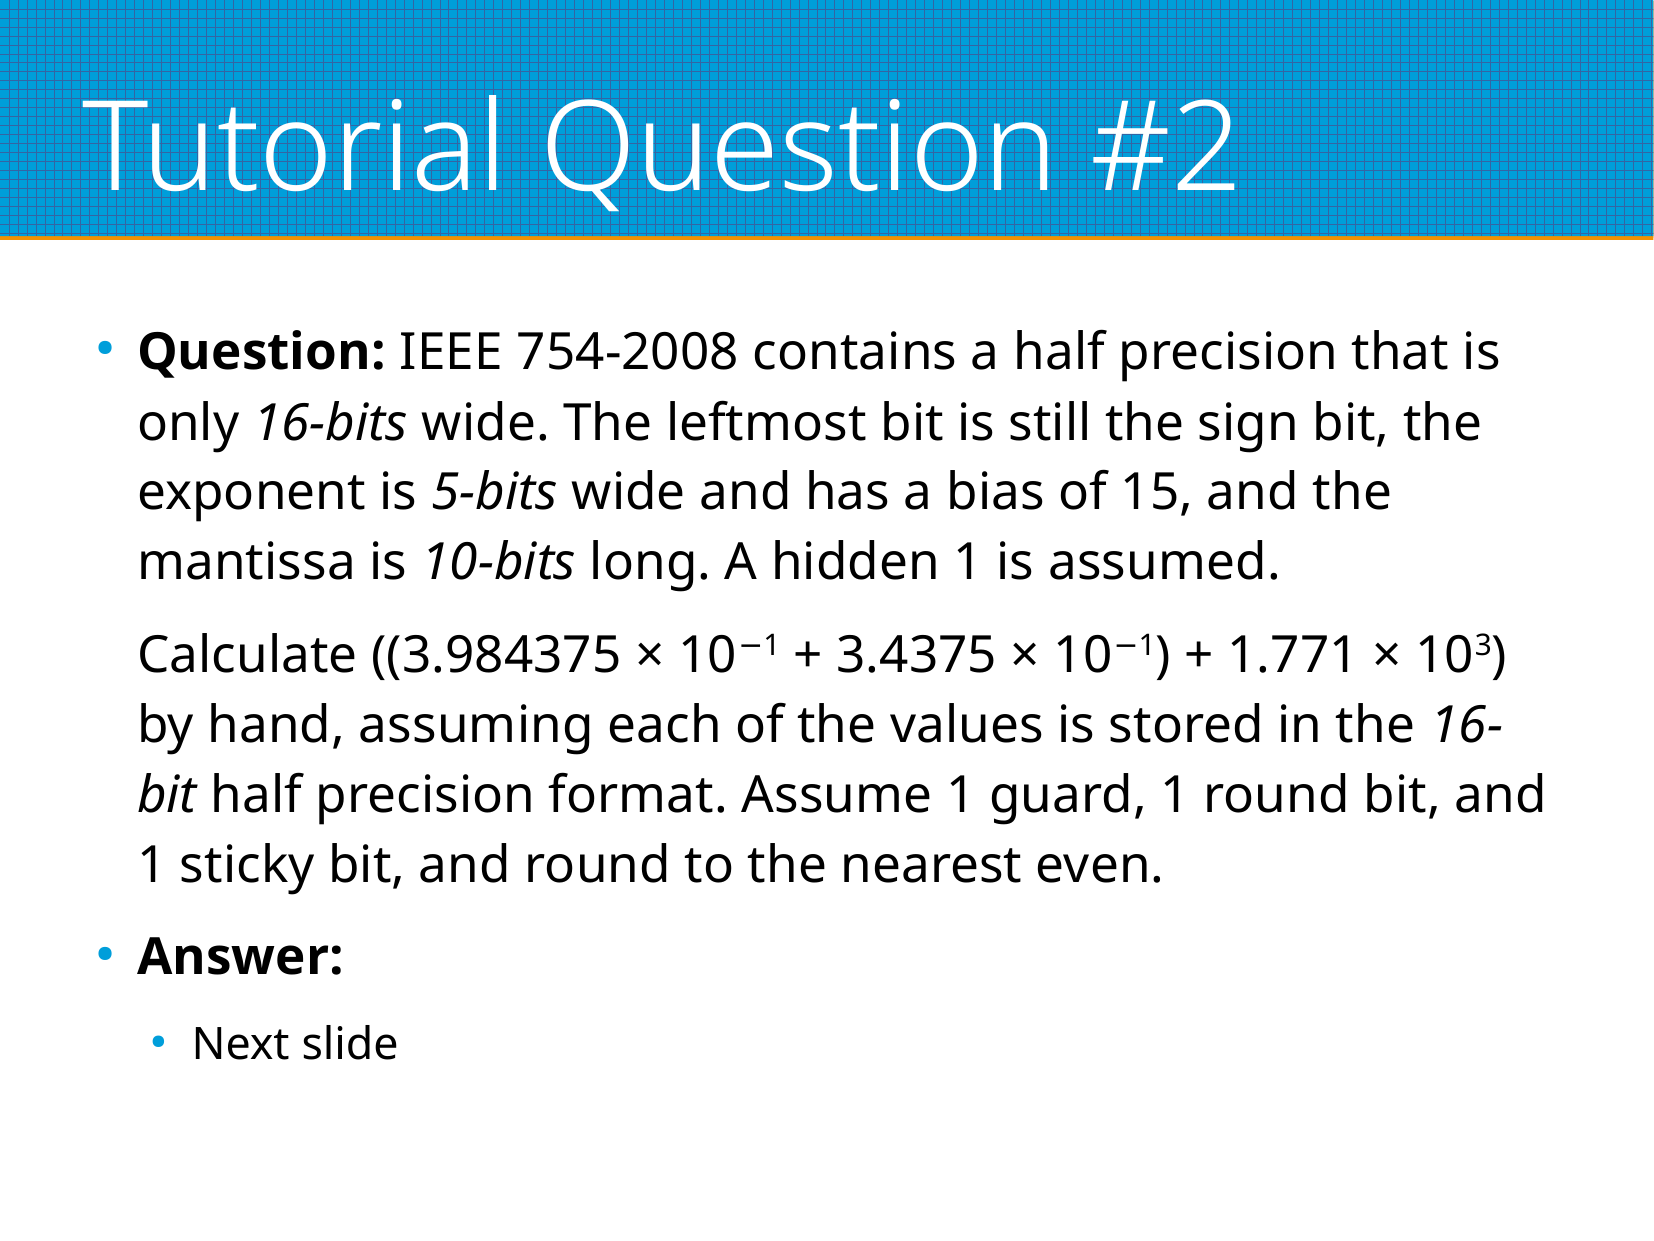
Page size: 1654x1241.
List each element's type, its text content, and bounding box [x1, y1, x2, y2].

list Question: IEEE 754-2008 contains a half precision that is only 16-bits wide. The leftmost bit is still the sign bit, the exponent is 5-bits wide and has a bias of 15, and the mantissa is 10-bits long. A hidden 1 is assumed. Calculate ((3.984375 × 10−1 + 3.4375 × 10−1) + 1.771 × 103) by hand, assuming each of the values is stored in the 16-bit half precision format. Assume 1 guard, 1 round bit, and 1 sticky bit, and round to the nearest even. Answer: Next slide [82, 314, 1563, 1081]
title Tutorial Question #2 [82, 19, 1571, 227]
